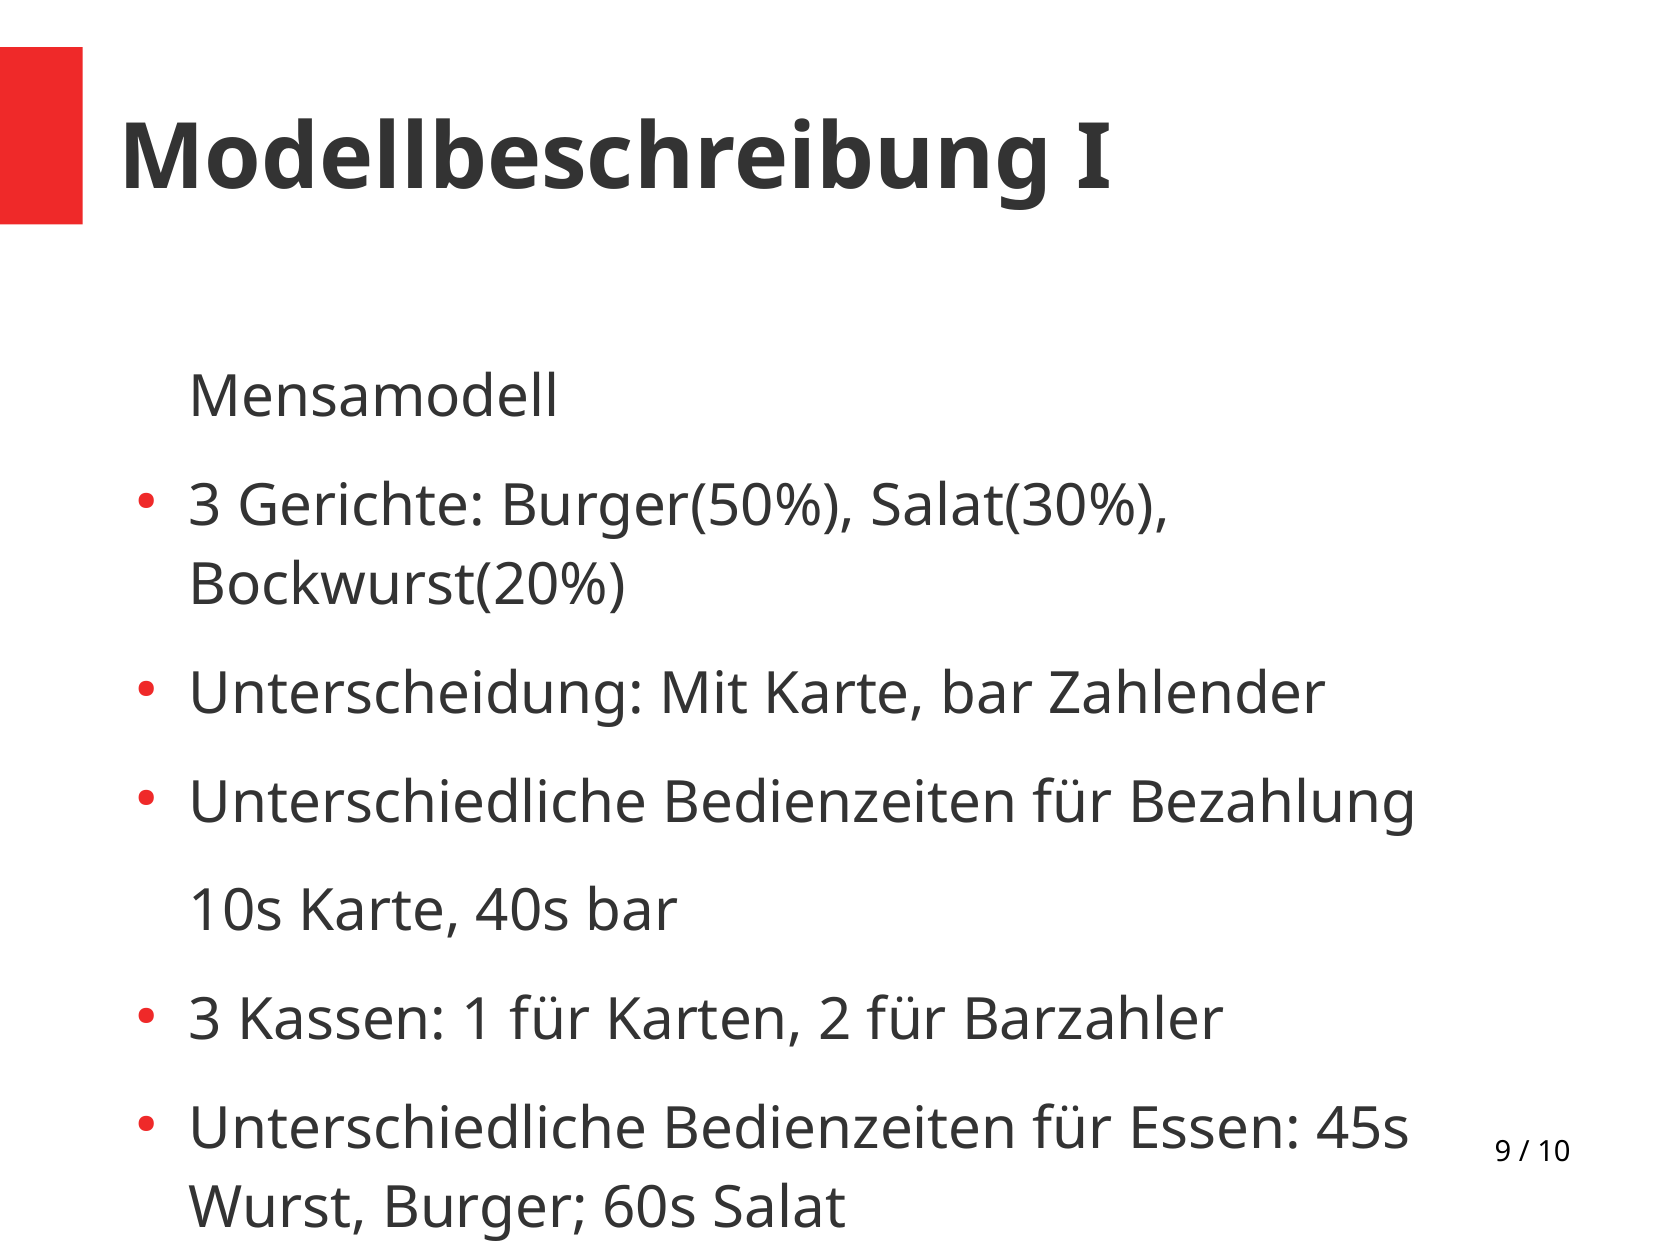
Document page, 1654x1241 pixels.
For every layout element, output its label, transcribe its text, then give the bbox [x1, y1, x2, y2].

title Modellbeschreibung I [118, 49, 1571, 257]
list Mensamodell 3 Gerichte: Burger(50%), Salat(30%), Bockwurst(20%) Unterscheidung: Mit Karte, bar Zahlender Unterschiedliche Bedienzeiten für Bezahlung 10s Karte, 40s bar 3 Kassen: 1 für Karten, 2 für Barzahler Unterschiedliche Bedienzeiten für Essen: 45s Wurst, Burger; 60s Salat [118, 354, 1536, 1074]
